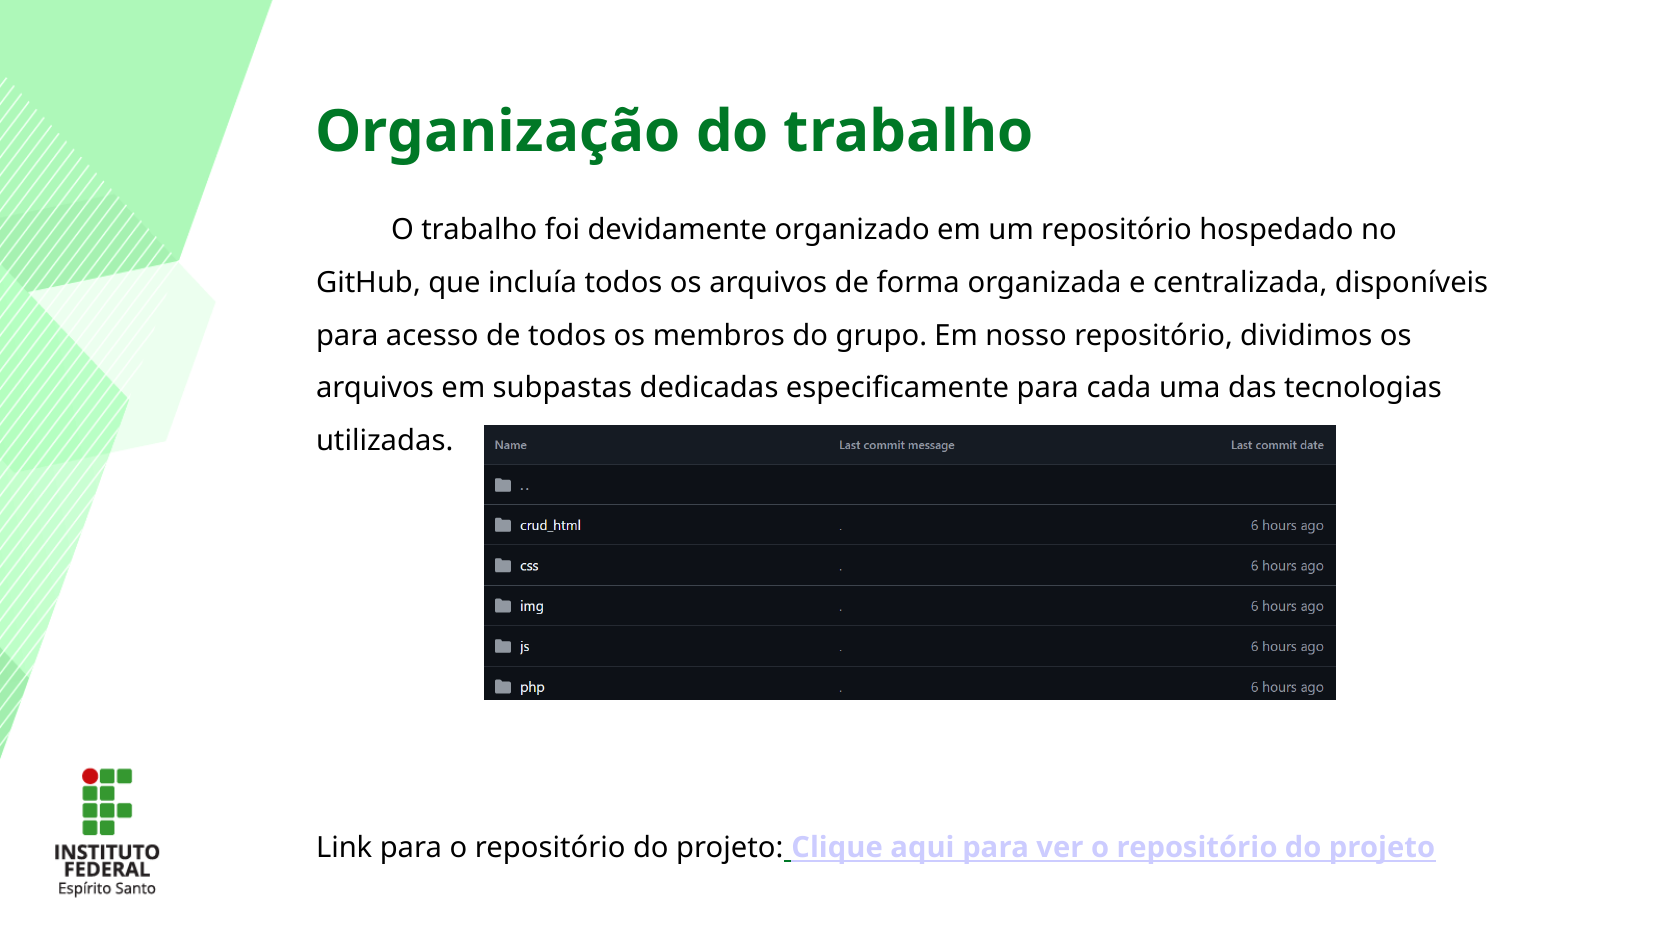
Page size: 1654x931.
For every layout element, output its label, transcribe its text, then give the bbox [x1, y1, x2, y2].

text_box O trabalho foi devidamente organizado em um repositório hospedado no GitHub, que incluía todos os arquivos de forma organizada e centralizada, disponíveis para acesso de todos os membros do grupo. Em nosso repositório, dividimos os arquivos em subpastas dedicadas especificamente para cada uma das tecnologias utilizadas. Link para o repositório do projeto: Clique aqui para ver o repositório do projeto [301, 185, 1520, 889]
picture [0, 0, 1654, 931]
text_box Organização do trabalho [301, 85, 1353, 171]
